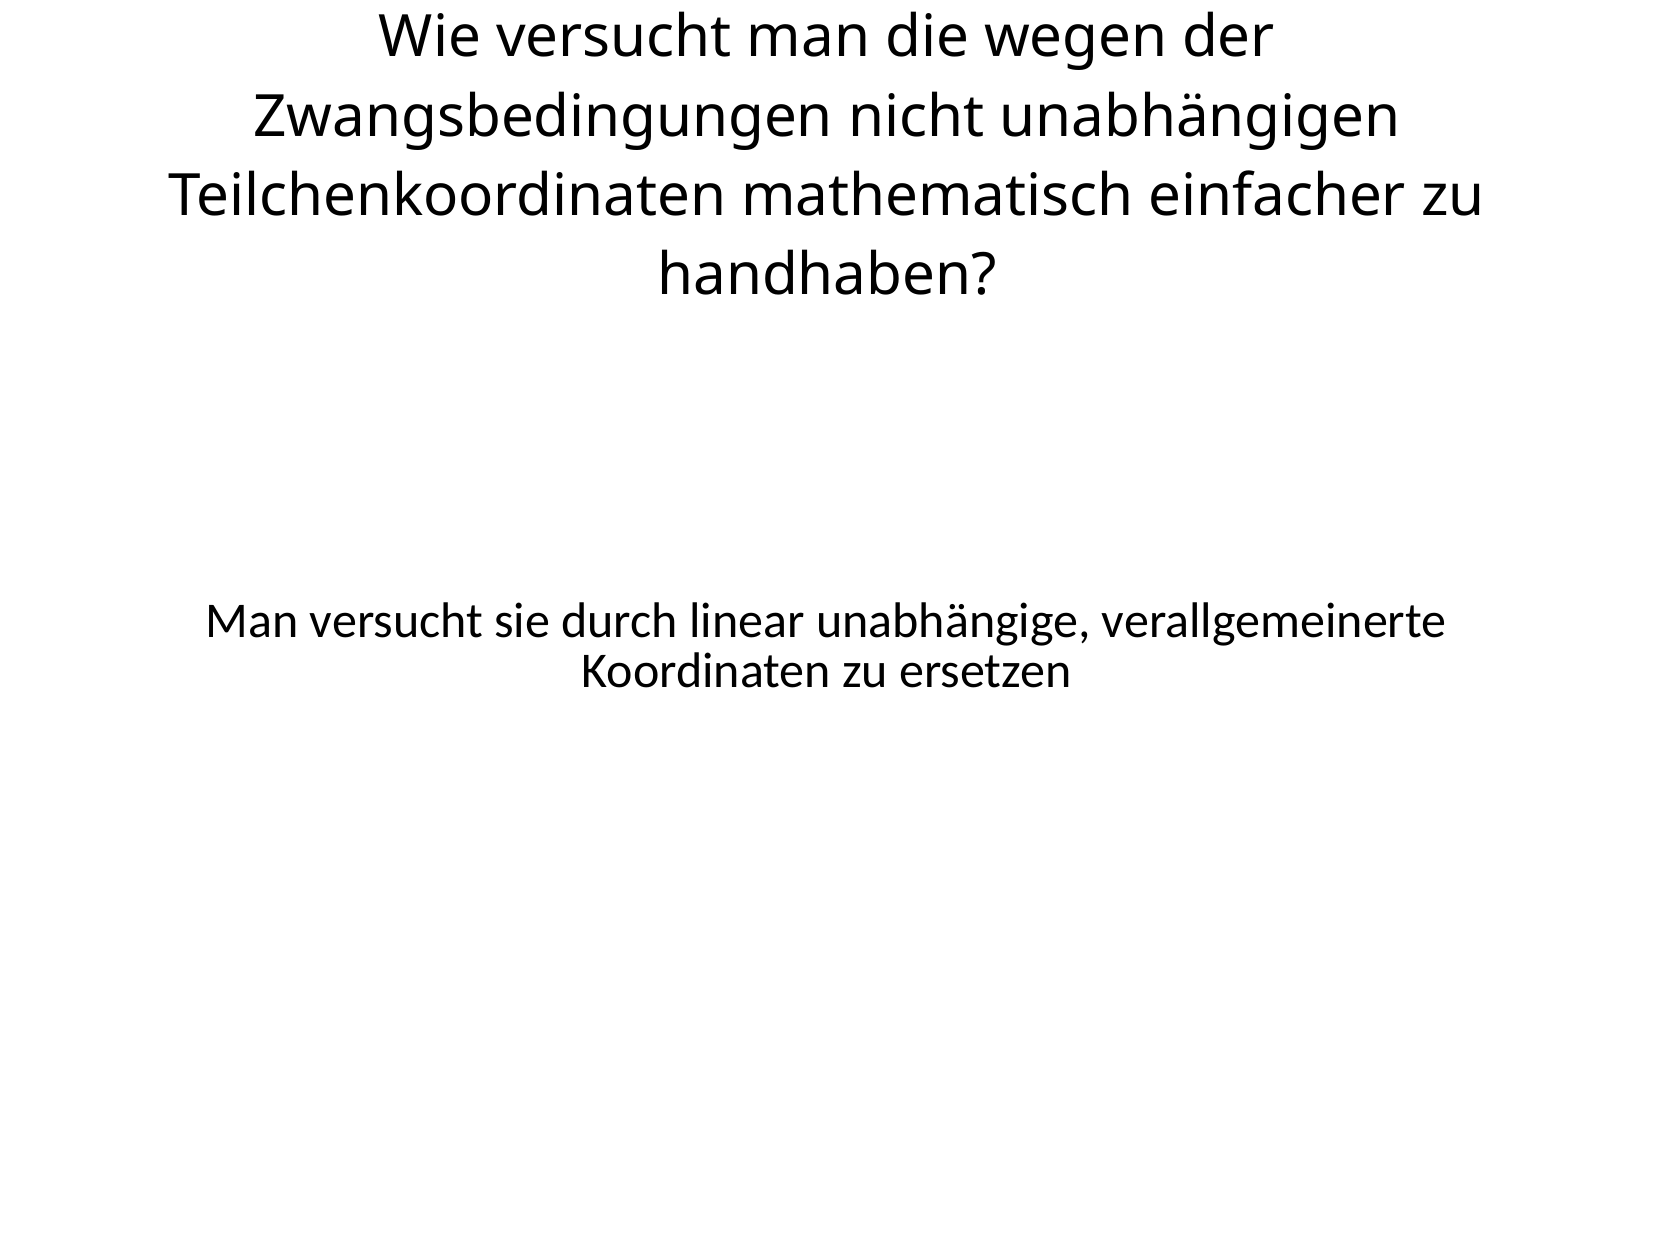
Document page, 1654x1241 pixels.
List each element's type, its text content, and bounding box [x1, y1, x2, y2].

subtitle Man versucht sie durch linear unabhängige, verallgemeinerte Koordinaten zu ersetzen [82, 290, 1571, 1010]
title Wie versucht man die wegen der Zwangsbedingungen nicht unabhängigen Teilchenkoordinaten mathematisch einfacher zu handhaben? [82, 13, 1571, 290]
